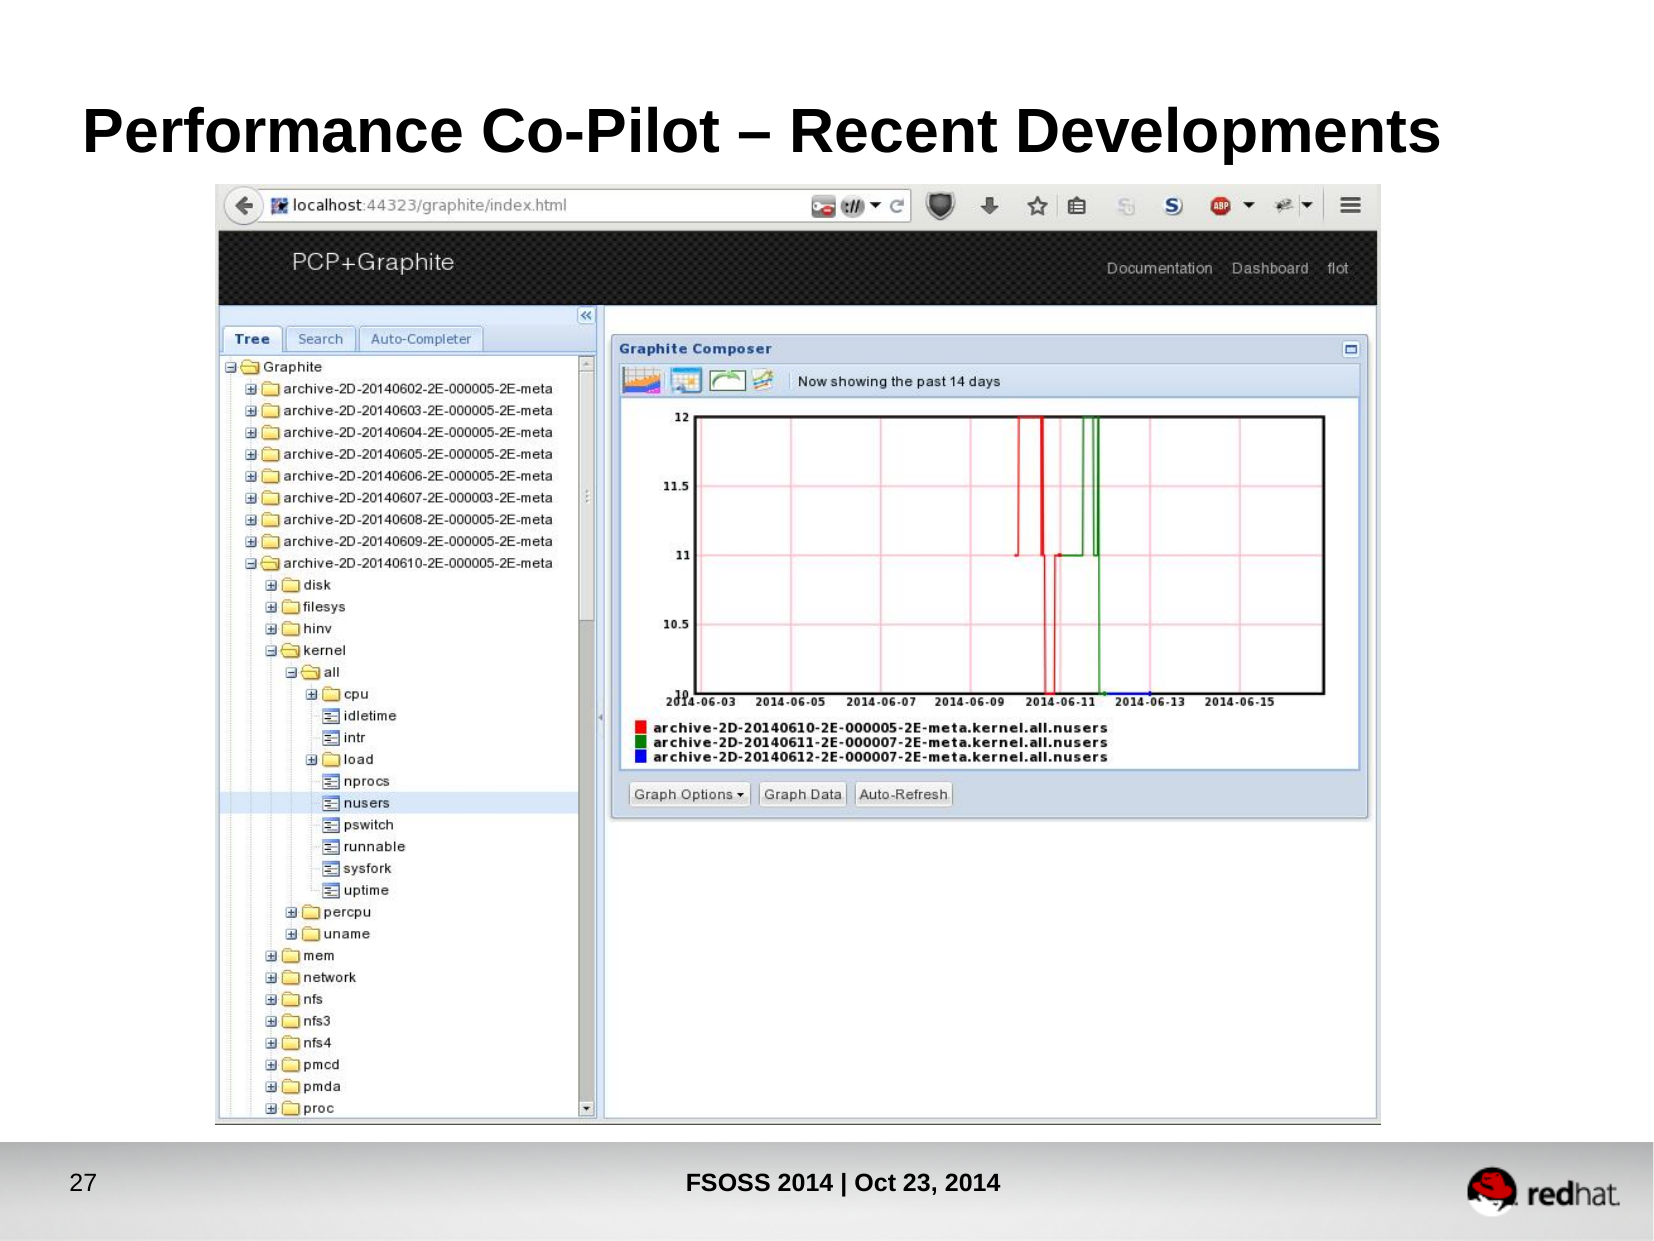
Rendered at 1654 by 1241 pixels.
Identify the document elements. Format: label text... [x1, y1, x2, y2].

picture [215, 184, 1381, 1126]
title Performance Co-Pilot – Recent Developments [82, 37, 1571, 226]
picture [0, 1142, 1654, 1241]
